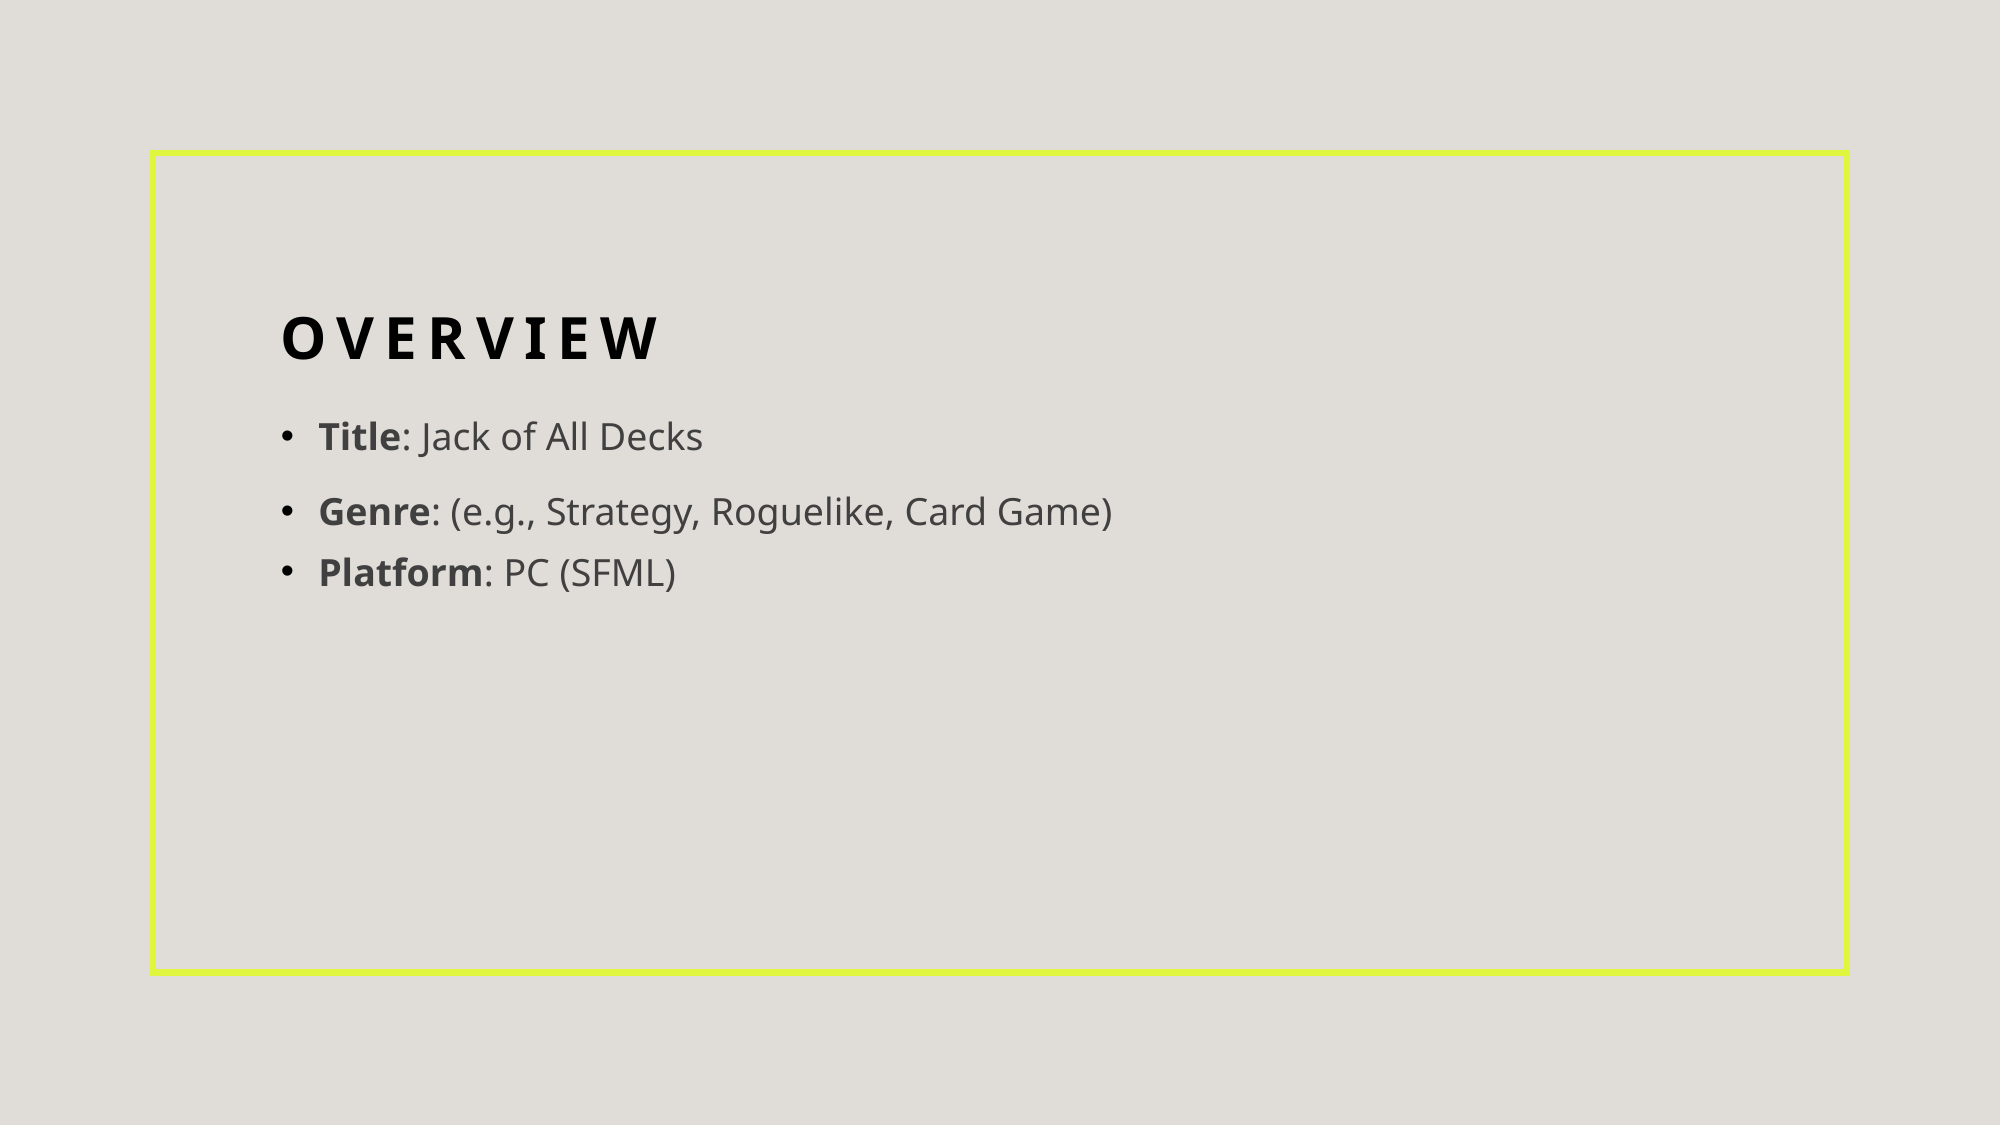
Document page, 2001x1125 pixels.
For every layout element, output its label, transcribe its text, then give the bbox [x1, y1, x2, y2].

list Title: Jack of All Decks Genre: (e.g., Strategy, Roguelike, Card Game) Platform: PC (SFML) [265, 396, 1739, 913]
title Overview [265, 202, 1739, 379]
